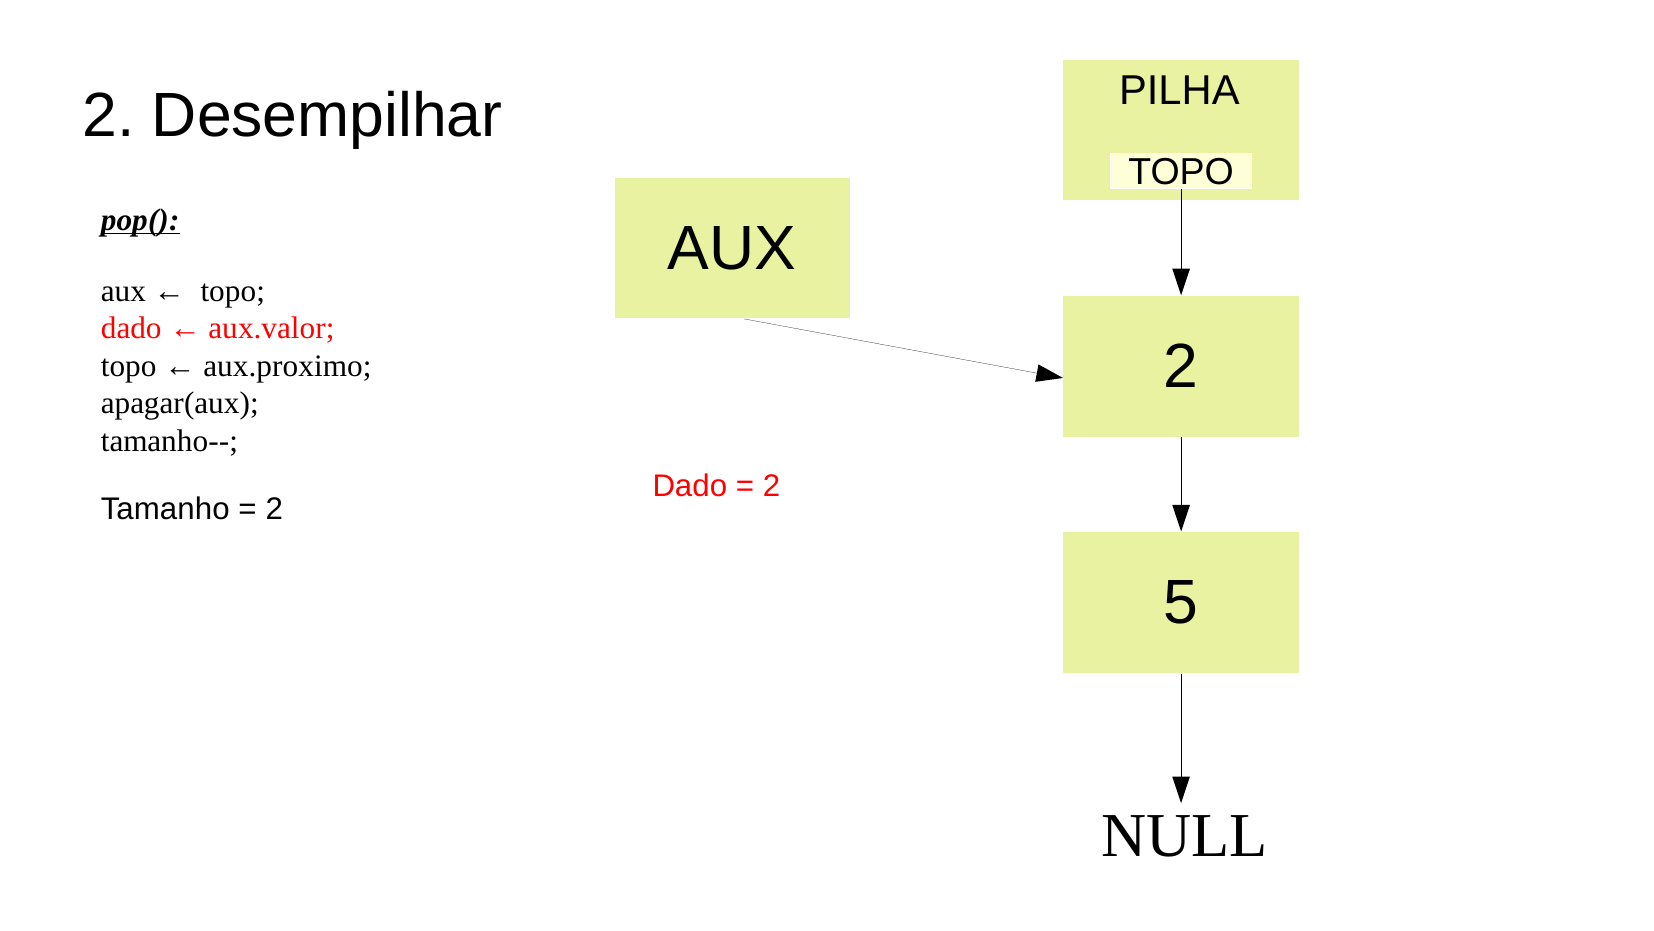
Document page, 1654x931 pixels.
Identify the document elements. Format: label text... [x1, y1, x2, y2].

title 2. Desempilhar [82, 37, 1571, 193]
text_box TOPO [1110, 153, 1252, 189]
text_box 5 [1062, 531, 1300, 674]
text_box NULL [1086, 793, 1288, 875]
text_box PILHA [1104, 59, 1258, 121]
text_box pop(): aux ← topo; dado ← aux.valor; topo ← aux.proximo; apagar(aux); tamanho--; [85, 191, 508, 503]
text_box [1062, 59, 1300, 201]
text_box Tamanho = 2 [86, 503, 301, 534]
text_box AUX [614, 177, 851, 319]
text_box 2 [1062, 295, 1300, 438]
text_box Dado = 2 [637, 460, 853, 511]
